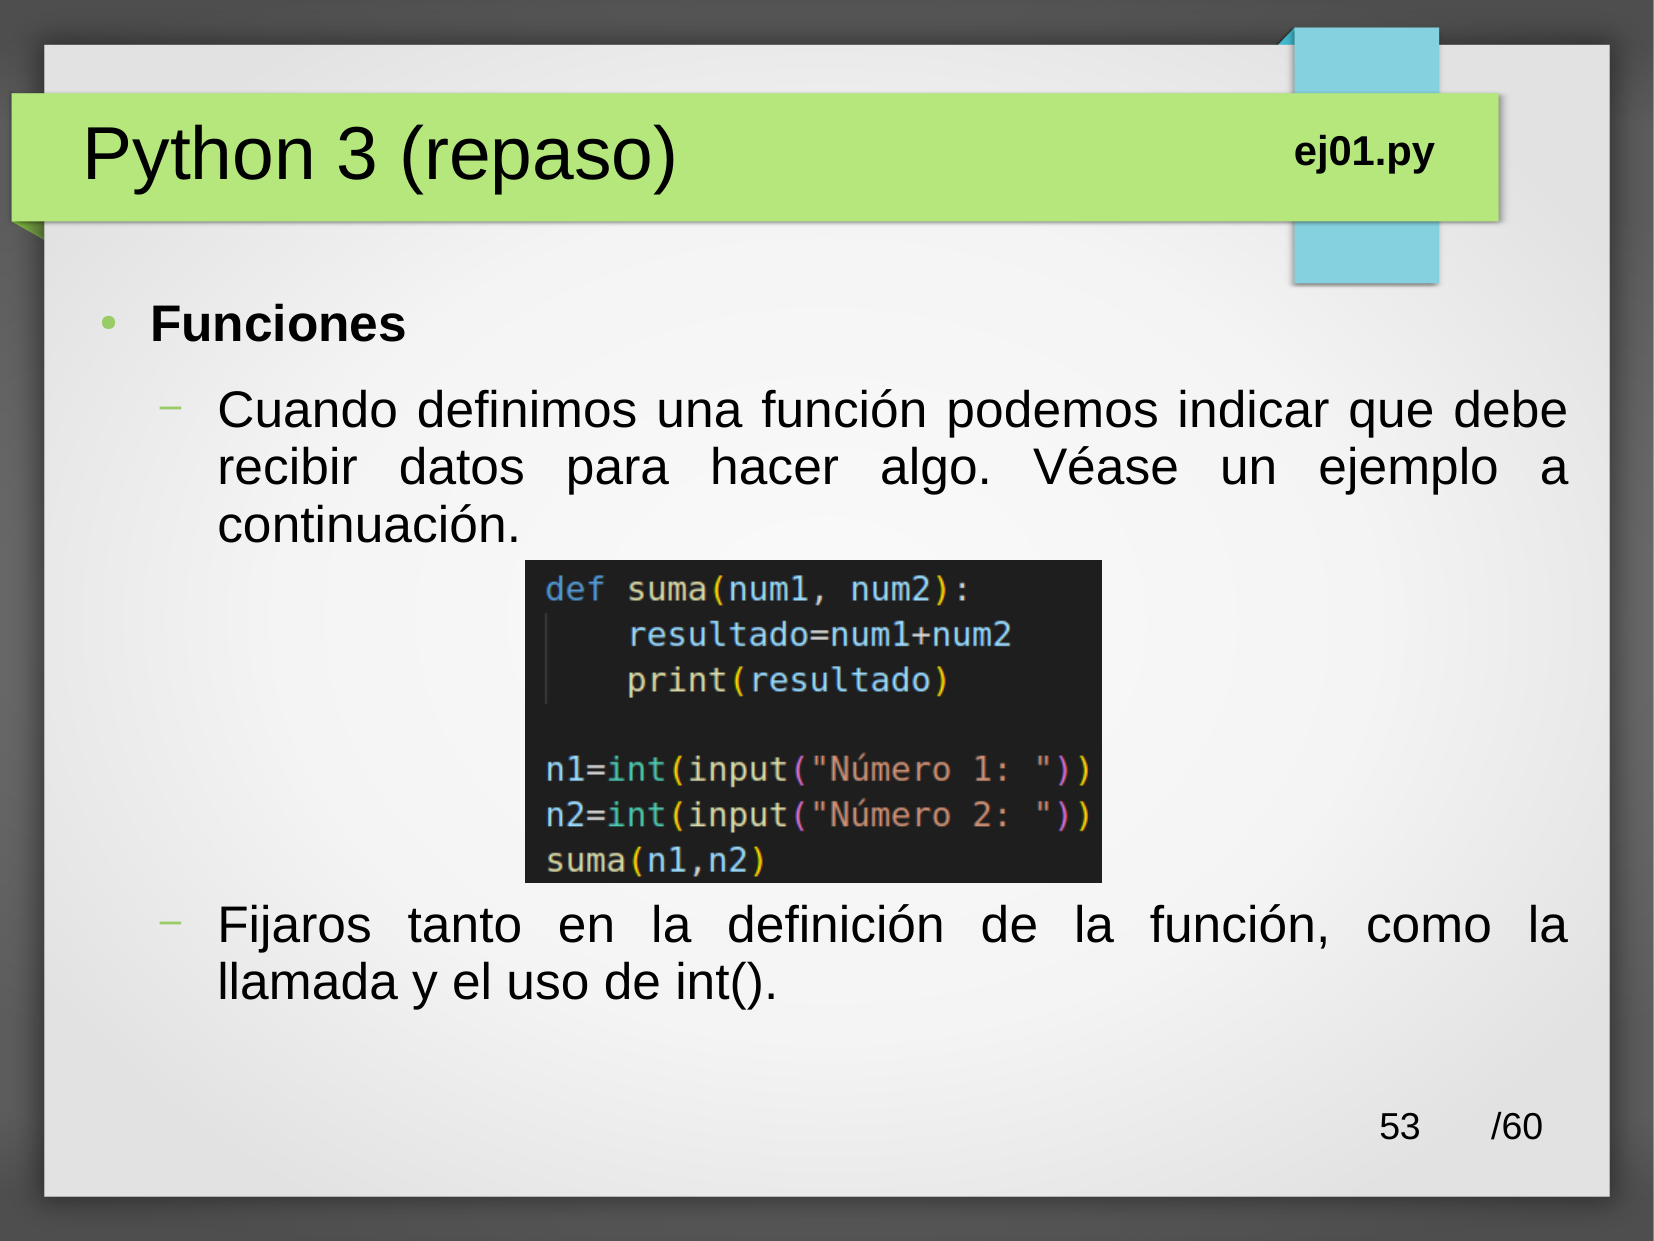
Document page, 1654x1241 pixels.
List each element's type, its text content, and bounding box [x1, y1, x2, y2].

text_box ej01.py [1279, 120, 1465, 229]
text_box <número> [1364, 1098, 1476, 1169]
picture [0, 0, 1654, 1241]
list Funciones Cuando definimos una función podemos indicar que debe recibir datos para hacer algo. Véase un ejemplo a continuación. Fijaros tanto en la definición de la función, como la llamada y el uso de int(). [82, 295, 1571, 1015]
text_box /60 [1476, 1098, 1644, 1169]
title Python 3 (repaso) [82, 94, 1264, 213]
